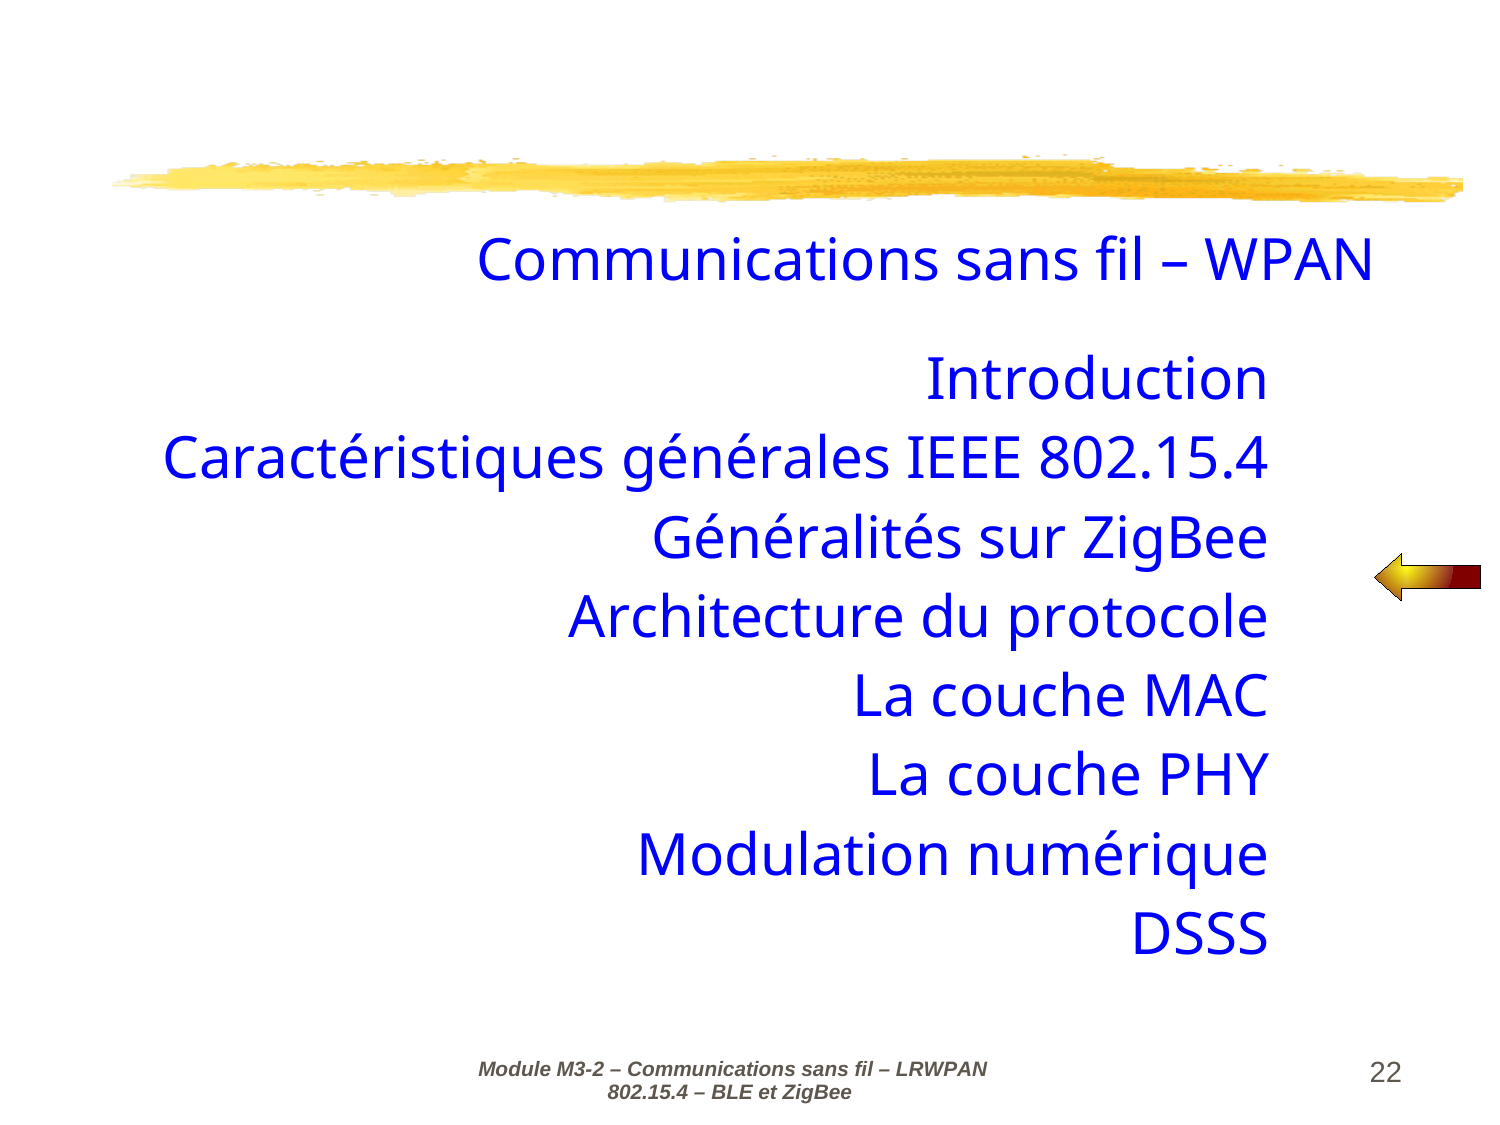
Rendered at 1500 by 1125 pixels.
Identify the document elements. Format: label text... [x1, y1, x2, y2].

text_box [1374, 553, 1481, 601]
picture [112, 149, 1463, 213]
title Communications sans fil – WPAN [101, 215, 1377, 301]
text_box Introduction Caractéristiques générales IEEE 802.15.4 Généralités sur ZigBee Architecture du protocole La couche MAC La couche PHY Modulation numérique DSSS [147, 329, 1384, 1125]
